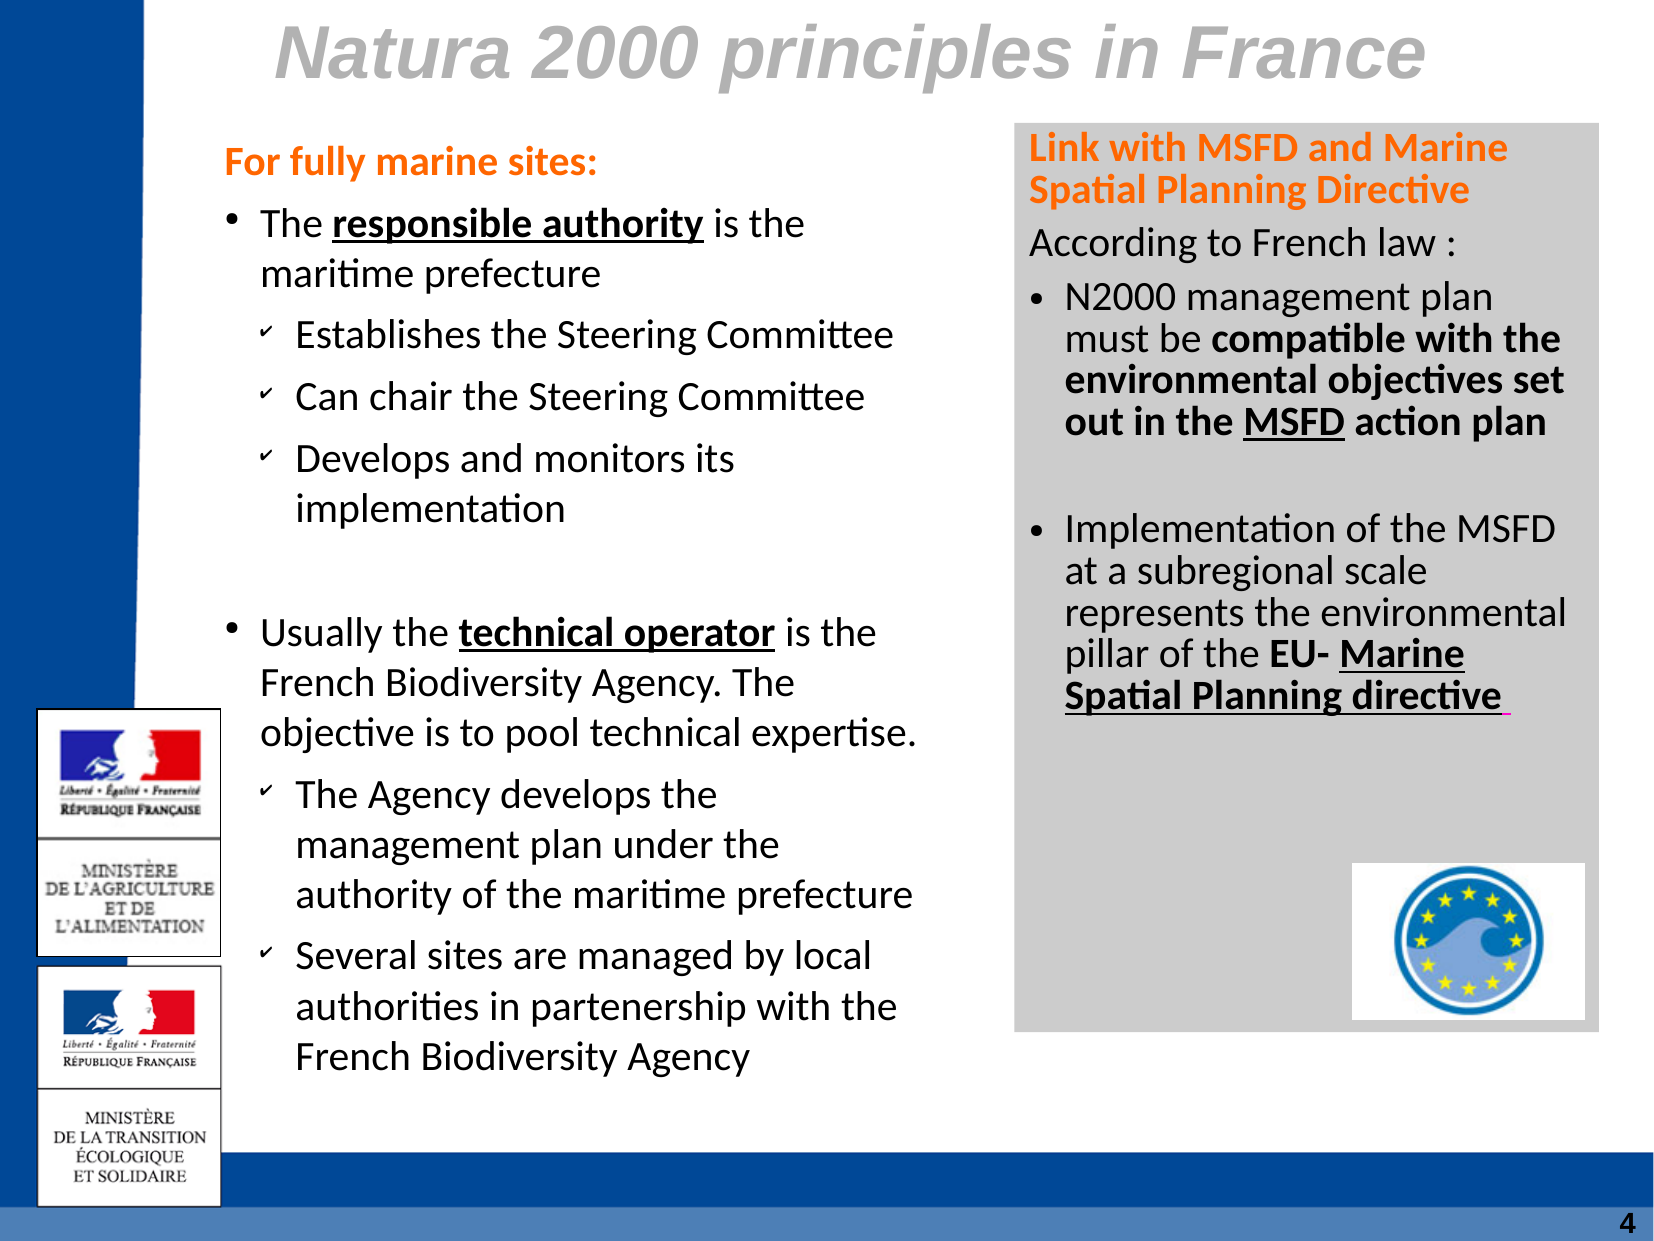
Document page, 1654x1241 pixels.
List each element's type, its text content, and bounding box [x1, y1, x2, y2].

text_box Natura 2000 principles in France [87, 0, 1616, 127]
picture [0, 0, 222, 1241]
text_box For fully marine sites: The responsible authority is the maritime prefecture Establishes the Steering Committee Can chair the Steering Committee Develops and monitors its implementation Usually the technical operator is the French Biodiversity Agency. The objective is to pool technical expertise. The Agency develops the management plan under the authority of the maritime prefecture Several sites are managed by local authorities in partenership with the French Biodiversity Agency [208, 127, 945, 1241]
picture [945, 0, 1654, 1241]
text_box Link with MSFD and Marine Spatial Planning Directive According to French law : N2000 management plan must be compatible with the environmental objectives set out in the MSFD action plan Implementation of the MSFD at a subregional scale represents the environmental pillar of the EU- Marine Spatial Planning directive [1014, 122, 1599, 1033]
picture [1352, 863, 1585, 1020]
